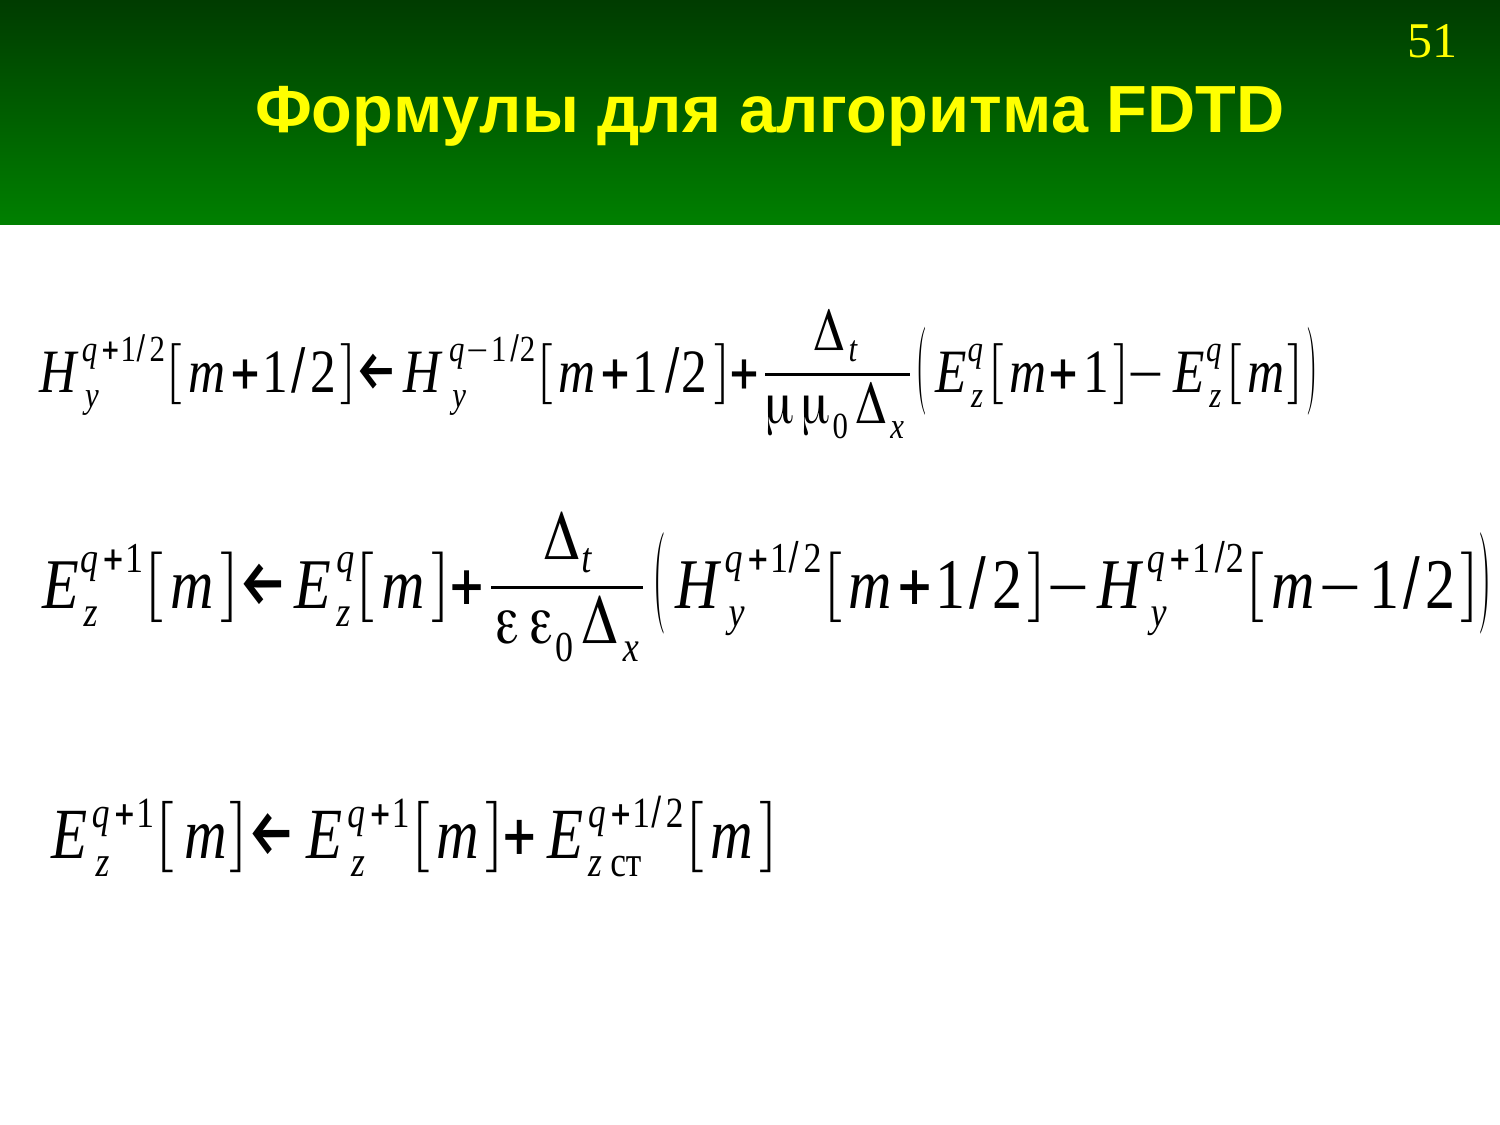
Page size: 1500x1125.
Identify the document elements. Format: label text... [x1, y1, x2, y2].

chart [32, 786, 791, 887]
title Формулы для алгоритма FDTD [100, 7, 1441, 204]
chart [23, 505, 1500, 671]
chart [23, 303, 1329, 447]
